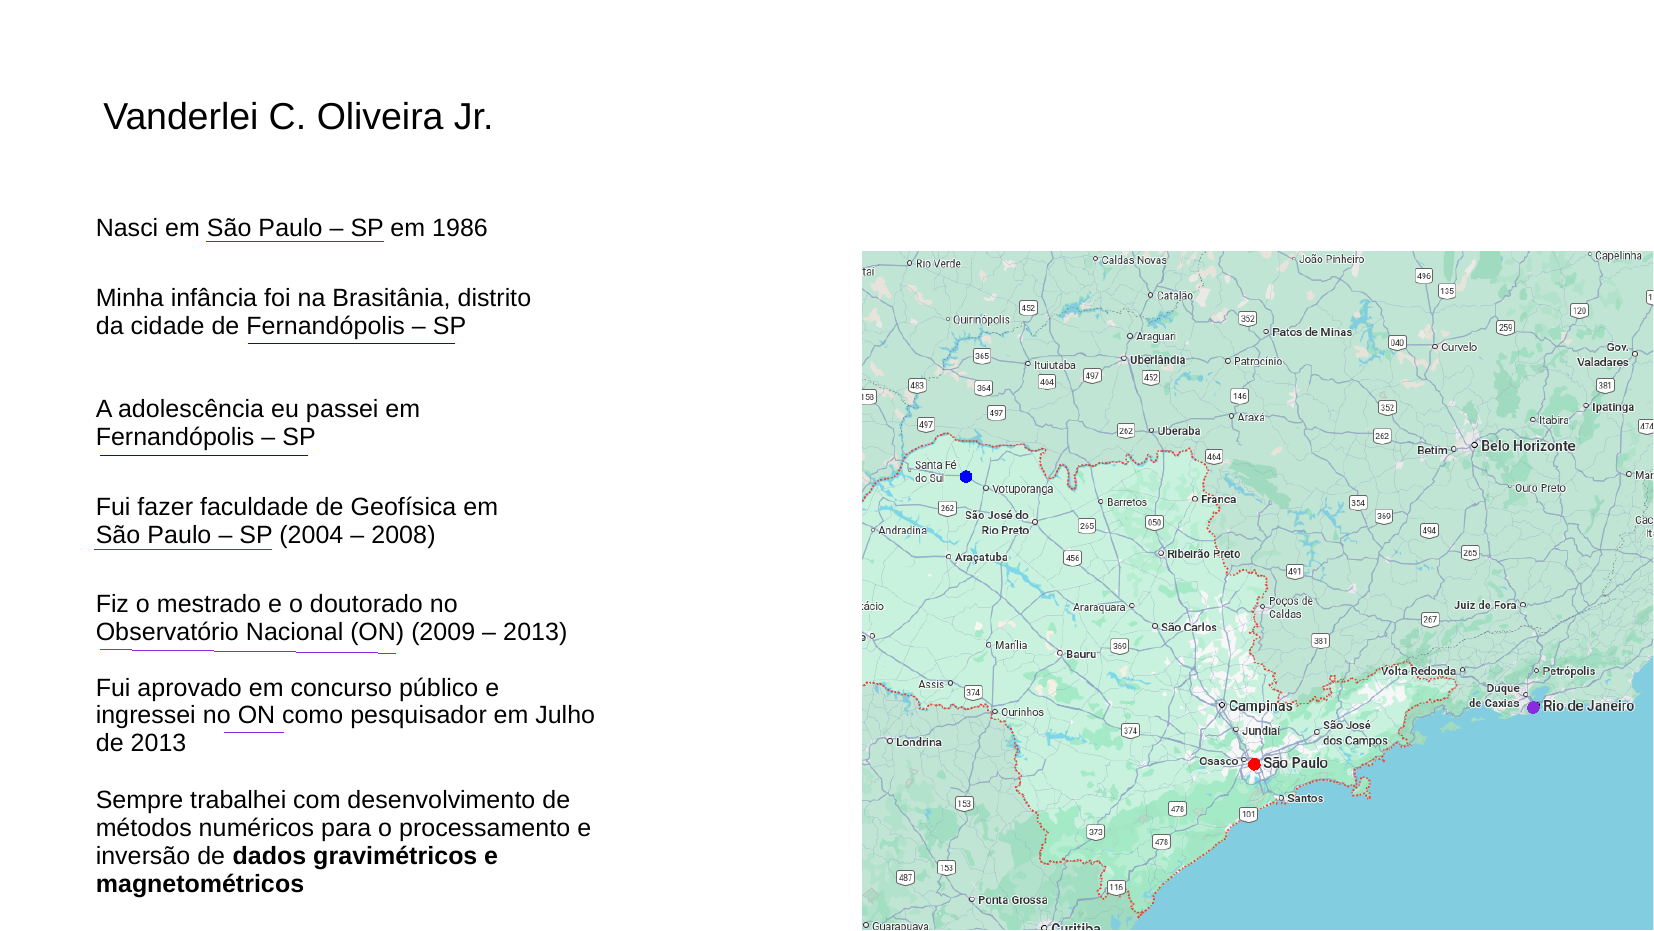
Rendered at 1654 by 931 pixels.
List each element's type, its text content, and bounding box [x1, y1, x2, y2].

text_box Minha infância foi na Brasitânia, distrito da cidade de Fernandópolis – SP [81, 276, 556, 375]
text_box Nasci em São Paulo – SP em 1986 [81, 206, 502, 250]
picture [862, 251, 1654, 930]
text_box Fui fazer faculdade de Geofísica em São Paulo – SP (2004 – 2008) [81, 484, 562, 556]
text_box Sempre trabalhei com desenvolvimento de métodos numéricos para o processamento e inversão de dados gravimétricos e magnetométricos [81, 778, 613, 905]
text_box Fui aprovado em concurso público e ingressei no ON como pesquisador em Julho de 2013 [81, 665, 613, 765]
text_box [1248, 758, 1261, 771]
text_box [1527, 701, 1540, 714]
text_box A adolescência eu passei em Fernandópolis – SP [81, 387, 583, 459]
text_box Vanderlei C. Oliveira Jr. [88, 88, 510, 146]
text_box [960, 470, 972, 483]
text_box Fiz o mestrado e o doutorado no Observatório Nacional (ON) (2009 – 2013) [81, 582, 613, 654]
